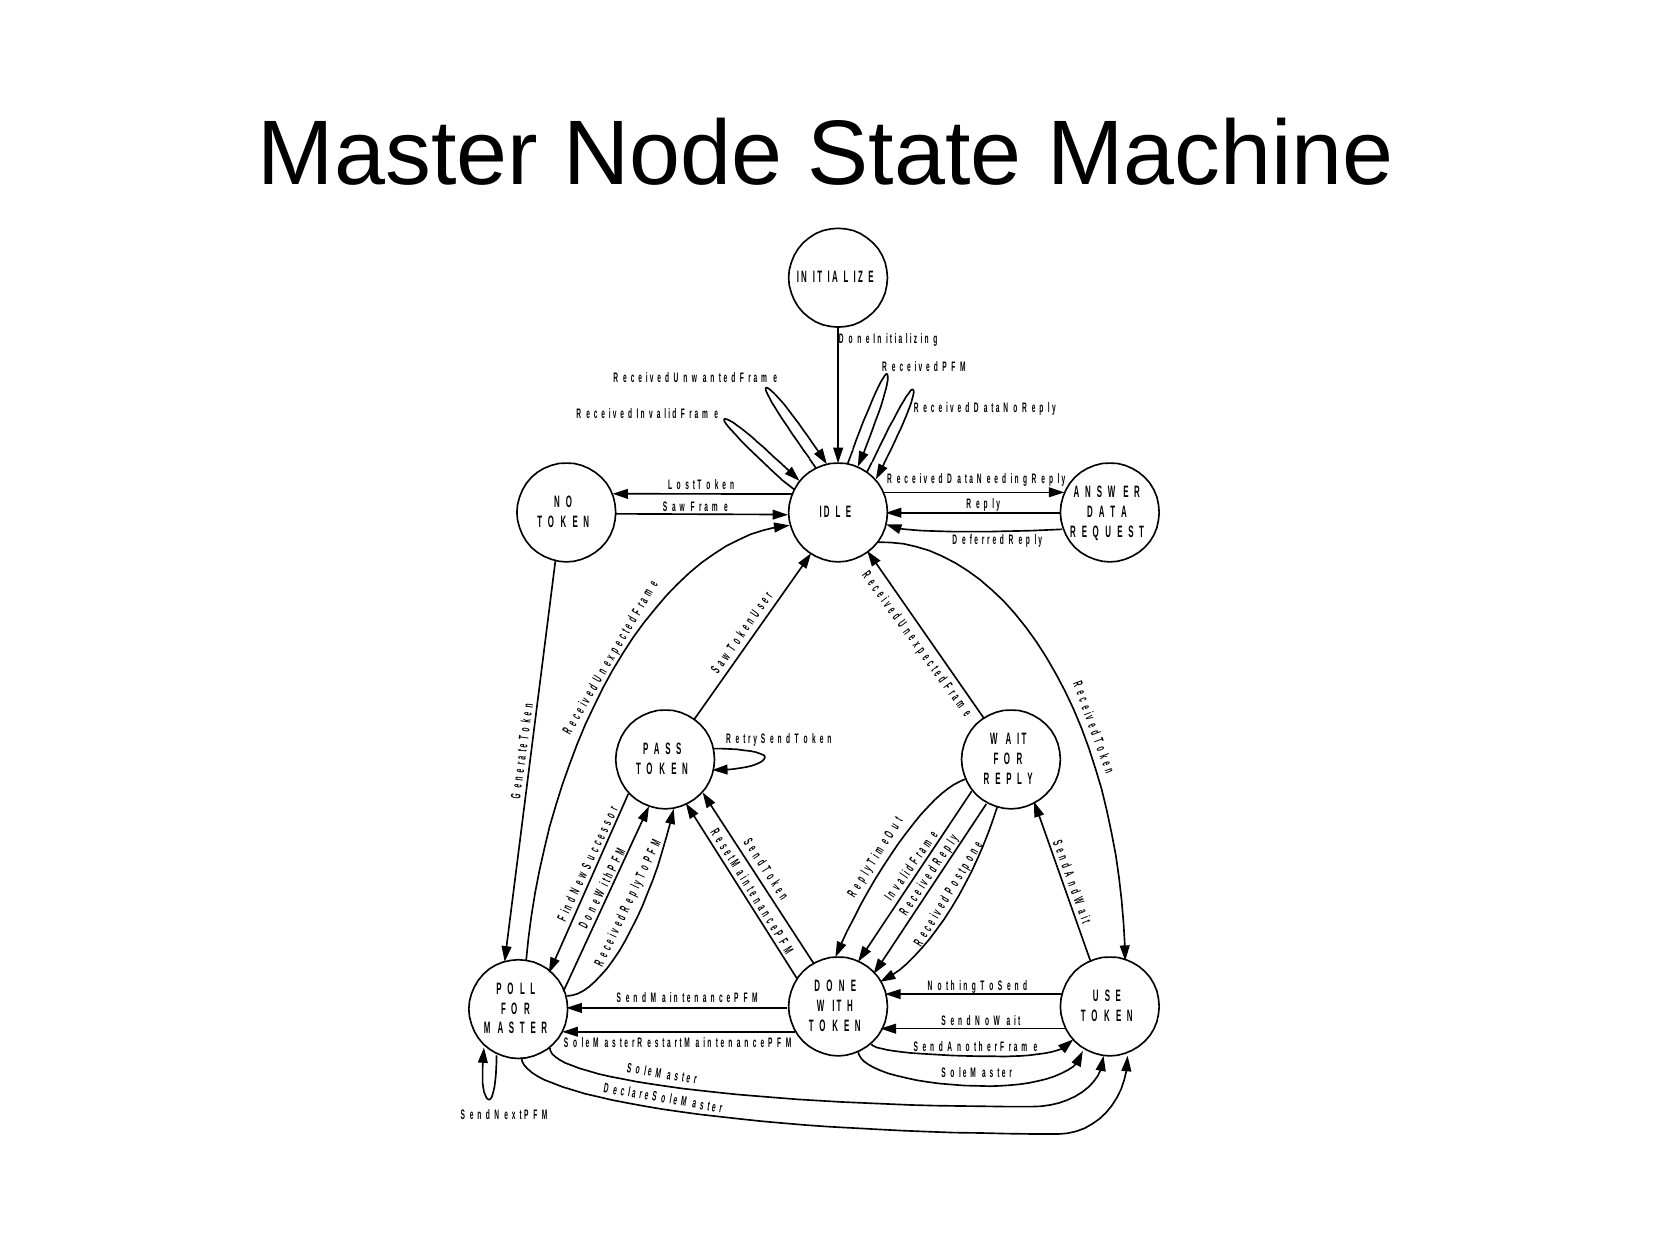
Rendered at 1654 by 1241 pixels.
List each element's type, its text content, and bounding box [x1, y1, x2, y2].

chart [447, 225, 1201, 1142]
title Master Node State Machine [82, 56, 1571, 250]
